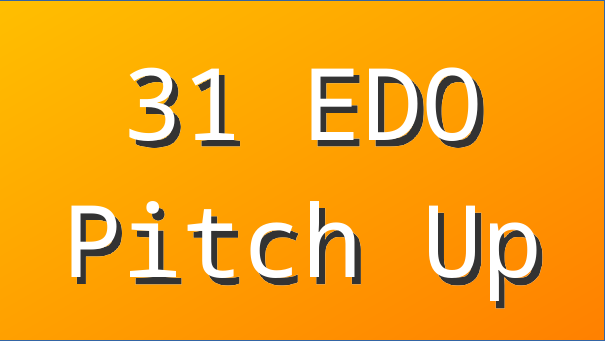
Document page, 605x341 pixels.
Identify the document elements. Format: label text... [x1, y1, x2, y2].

subtitle 31 EDO Pitch Up [0, 0, 605, 341]
